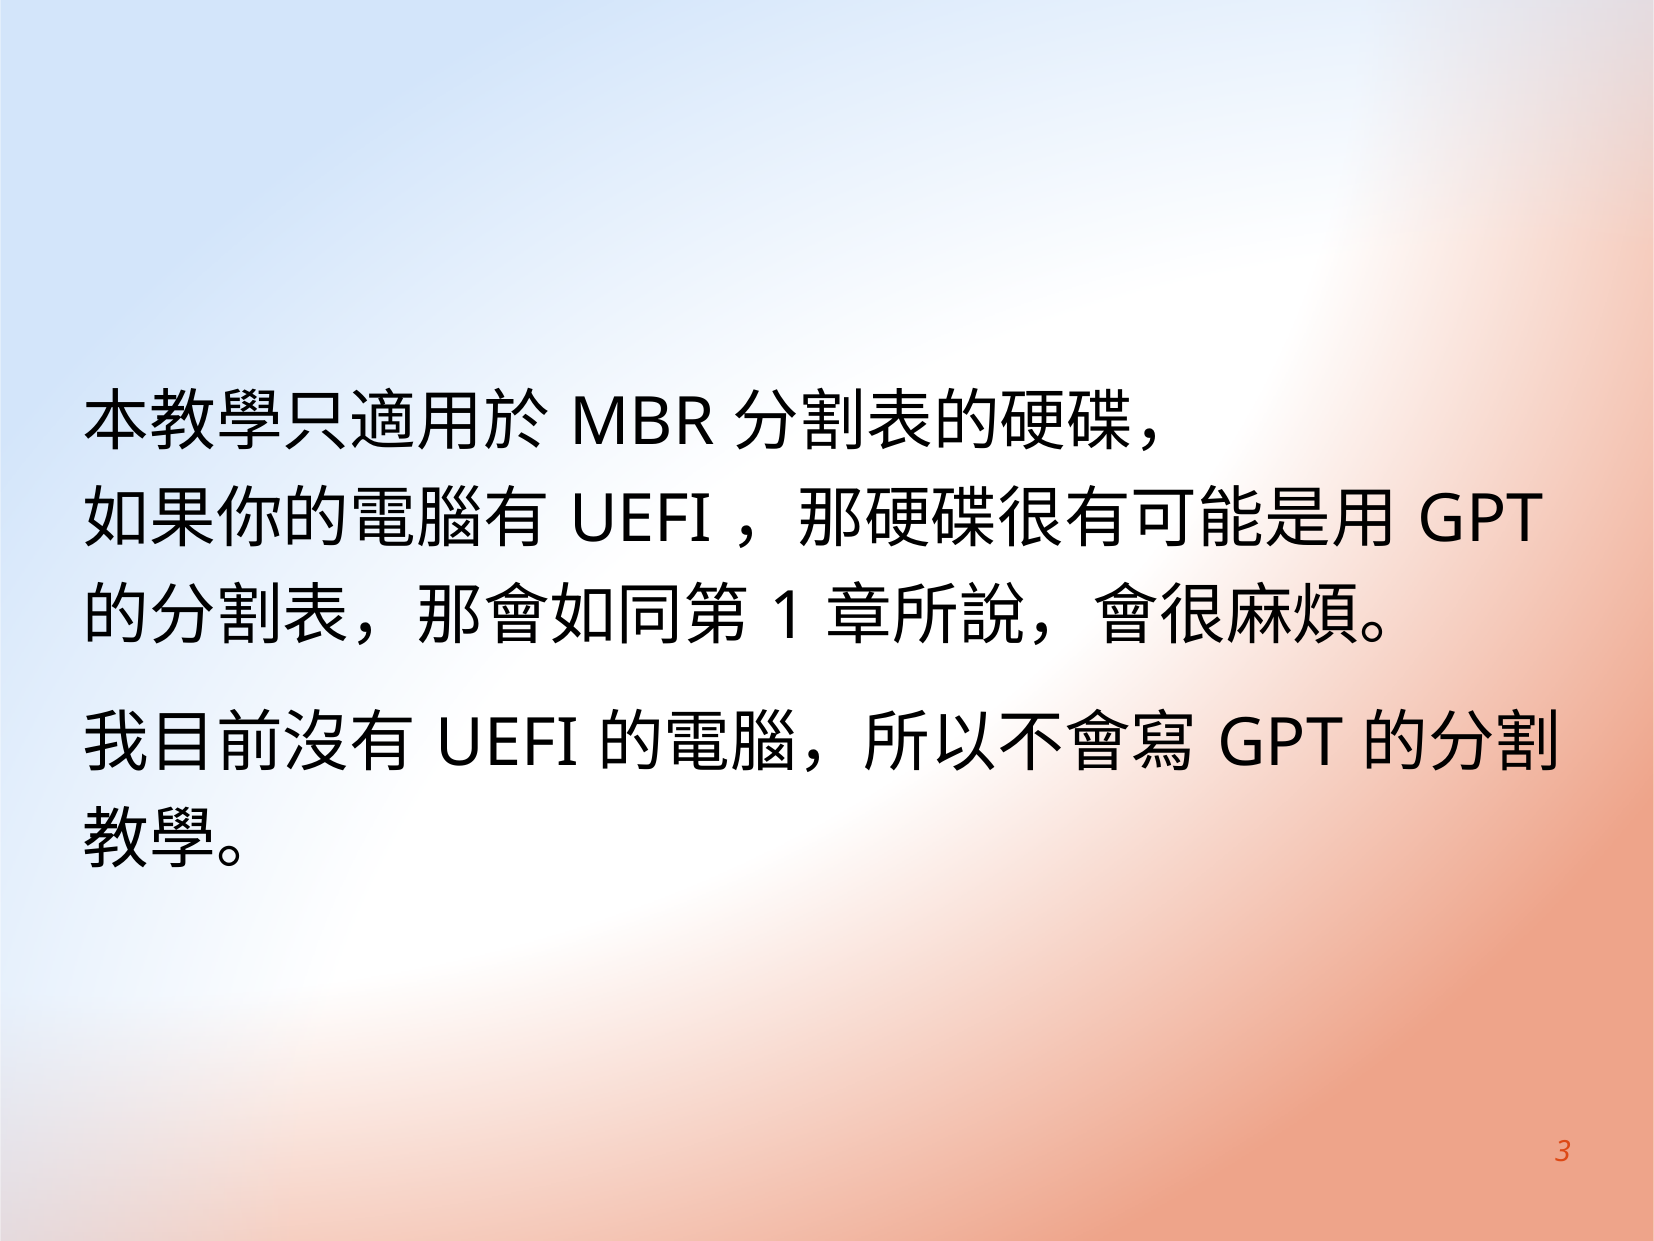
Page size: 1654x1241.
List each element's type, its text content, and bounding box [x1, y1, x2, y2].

subtitle 本教學只適用於MBR分割表的硬碟， 如果你的電腦有UEFI，那硬碟很有可能是用GPT的分割表，那會如同第1章所說，會很麻煩。 我目前沒有UEFI的電腦，所以不會寫GPT的分割教學。 [82, 49, 1571, 1201]
picture [0, 0, 1654, 1241]
